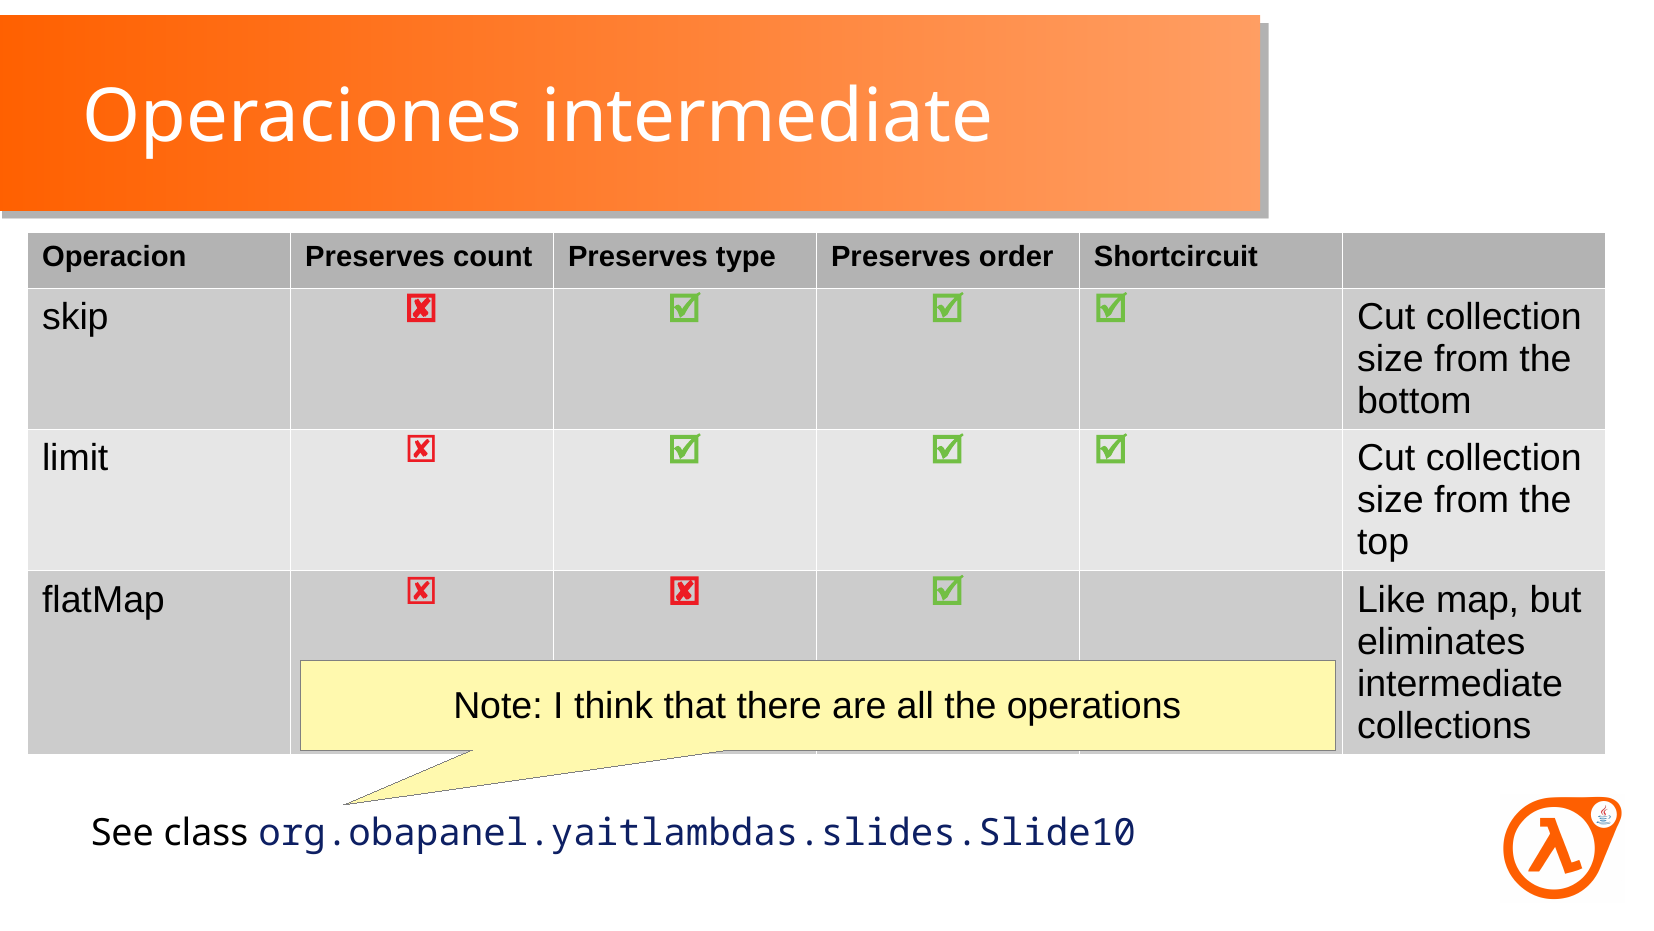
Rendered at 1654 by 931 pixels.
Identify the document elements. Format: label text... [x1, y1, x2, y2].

table_cell  [291, 289, 553, 429]
title Operaciones intermediate [82, 35, 1235, 189]
table_cell  [554, 571, 816, 660]
table_header Operacion [28, 233, 290, 288]
table_cell skip [28, 289, 290, 429]
table_cell  [817, 430, 1079, 570]
table_cell  [817, 571, 1079, 660]
text_box Note: I think that there are all the operations [300, 660, 1336, 798]
table_cell Cut collection size from the bottom [1343, 289, 1605, 429]
table_cell  [291, 430, 553, 570]
table_header Preserves type [554, 233, 816, 288]
table_cell flatMap [28, 571, 290, 754]
table_cell  [554, 289, 816, 429]
table_cell Cut collection size from the top [1343, 430, 1605, 570]
table_cell  [1080, 289, 1342, 429]
table_header Preserves order [817, 233, 1079, 288]
table_cell limit [28, 430, 290, 570]
table_header [1343, 233, 1605, 288]
table_cell  [1080, 430, 1342, 570]
text_box See class org.obapanel.yaitlambdas.slides.Slide10 [76, 798, 1129, 856]
table_header Shortcircuit [1080, 233, 1342, 288]
table_header Preserves count [291, 233, 553, 288]
table_cell  [291, 571, 553, 754]
picture [1500, 794, 1625, 903]
table_cell  [554, 430, 816, 570]
table_cell  [817, 289, 1079, 429]
table_cell [1080, 571, 1342, 754]
table_cell Like map, but eliminates intermediate collections [1343, 571, 1605, 754]
